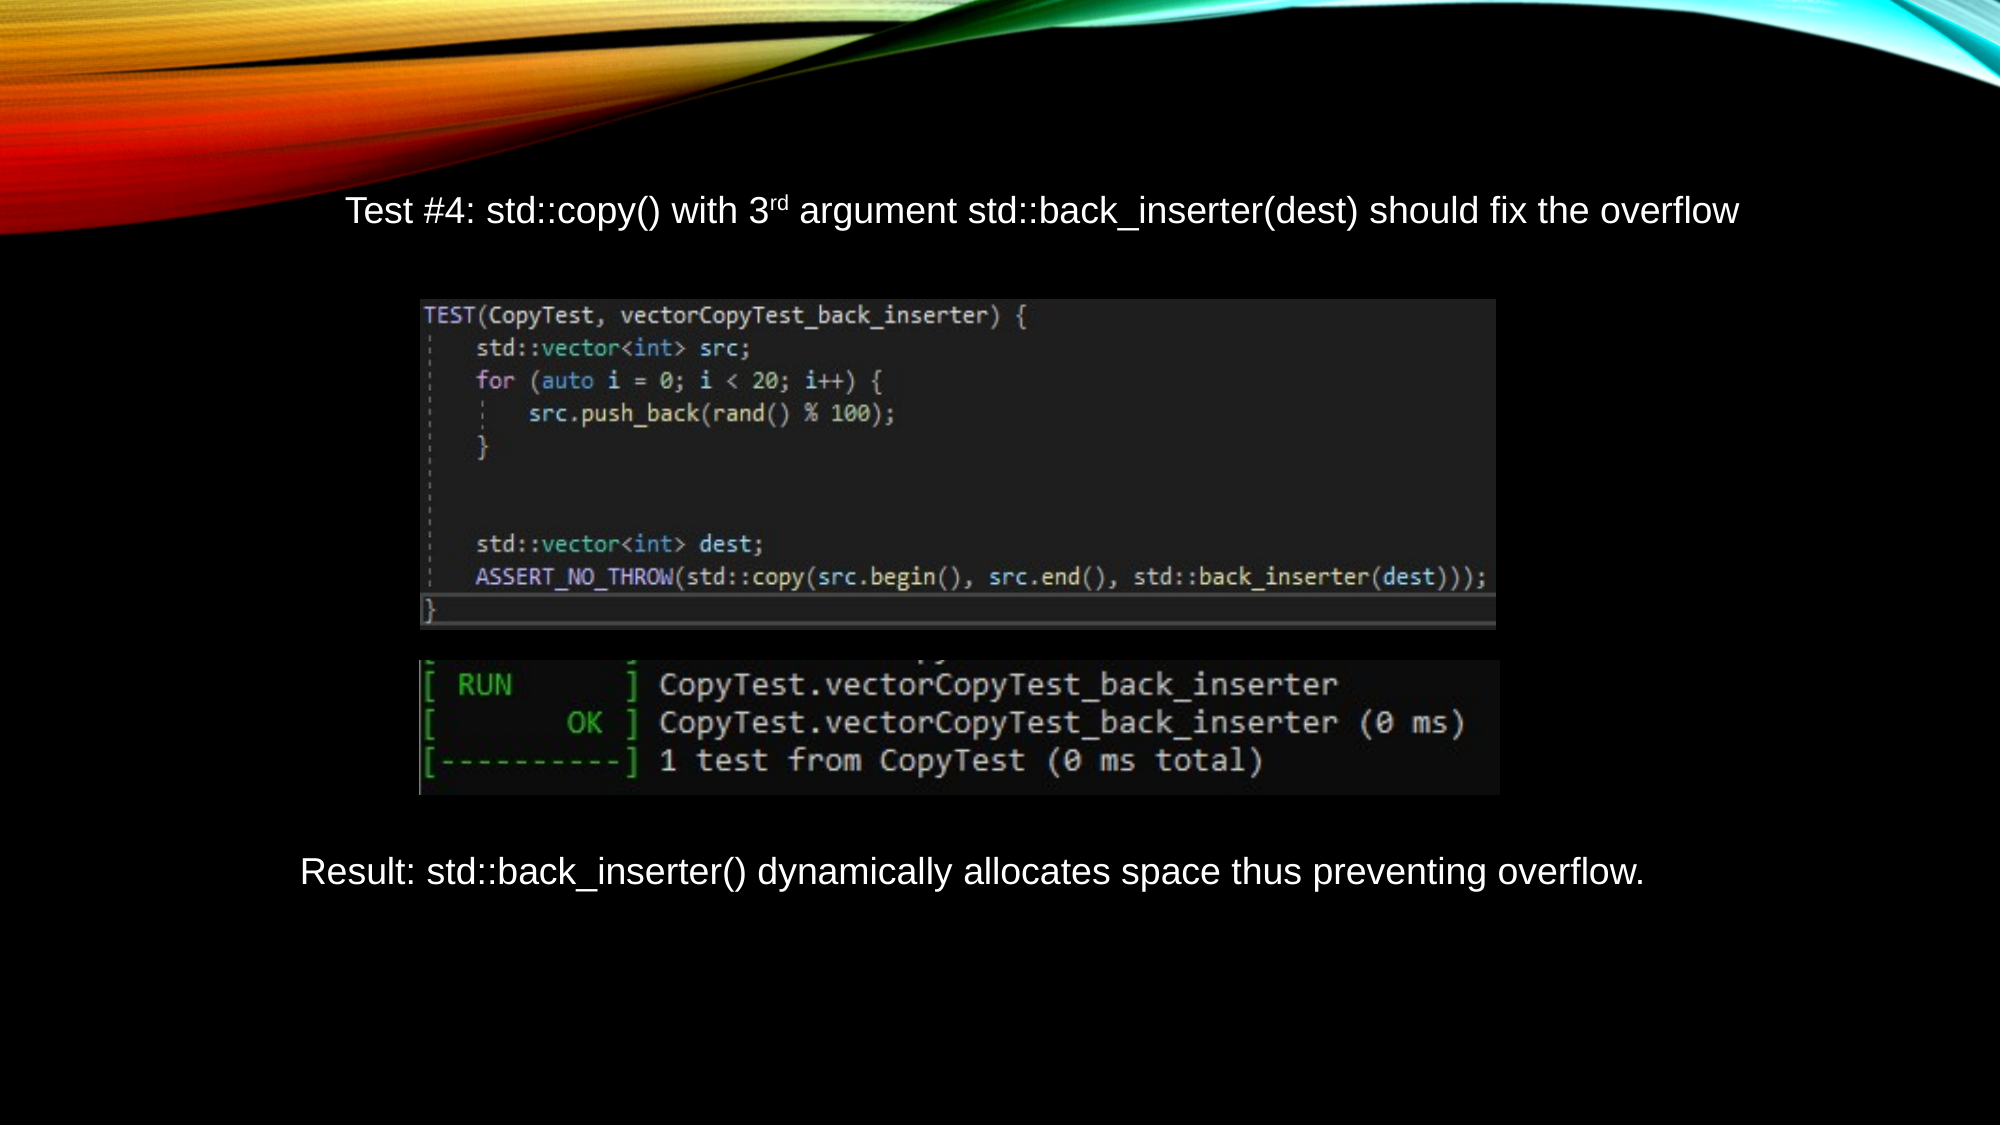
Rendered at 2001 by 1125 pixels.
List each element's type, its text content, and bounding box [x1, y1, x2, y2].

picture [419, 660, 1501, 796]
text_box Test #4: std::copy() with 3rd argument std::back_inserter(dest) should fix the overflow [330, 181, 1766, 240]
text_box Result: std::back_inserter() dynamically allocates space thus preventing overflow. [285, 843, 1661, 901]
picture [420, 299, 1496, 631]
picture [0, 0, 2000, 237]
